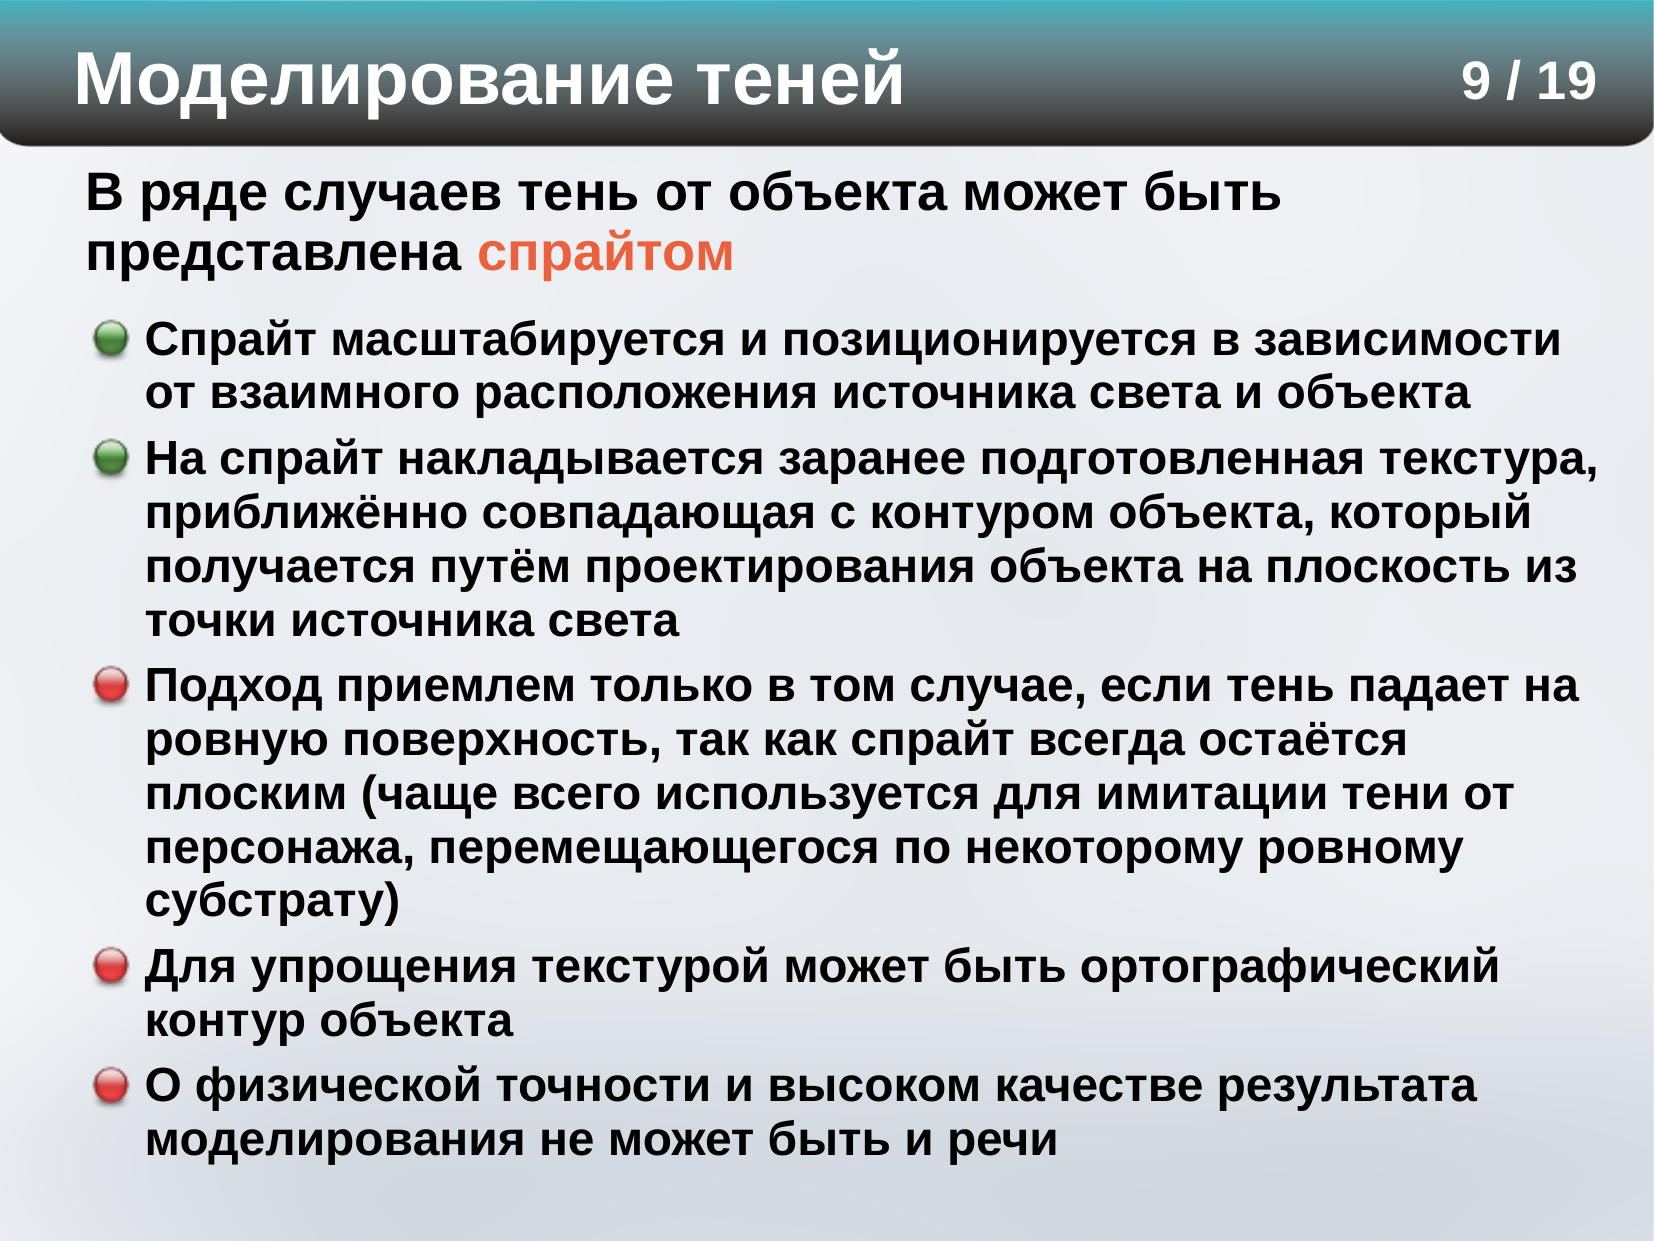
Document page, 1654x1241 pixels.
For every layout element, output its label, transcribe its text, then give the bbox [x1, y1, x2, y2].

text_box Моделирование теней [59, 29, 1300, 129]
text_box <номер> / 19 [1446, 42, 1654, 179]
picture [0, 0, 1654, 1241]
text_box В ряде случаев тень от объекта может быть представлена спрайтом Спрайт масштабируется и позиционируется в зависимости от взаимного расположения источника света и объекта На спрайт накладывается заранее подготовленная текстура, приближённо совпадающая с контуром объекта, который получается путём проектирования объекта на плоскость из точки источника света Подход приемлем только в том случае, если тень падает на ровную поверхность, так как спрайт всегда остаётся плоским (чаще всего используется для имитации тени от персонажа, перемещающегося по некоторому ровному субстрату) Для упрощения текстурой может быть ортографический контур объекта О физической точности и высоком качестве результата моделирования не может быть и речи [70, 153, 1625, 1174]
